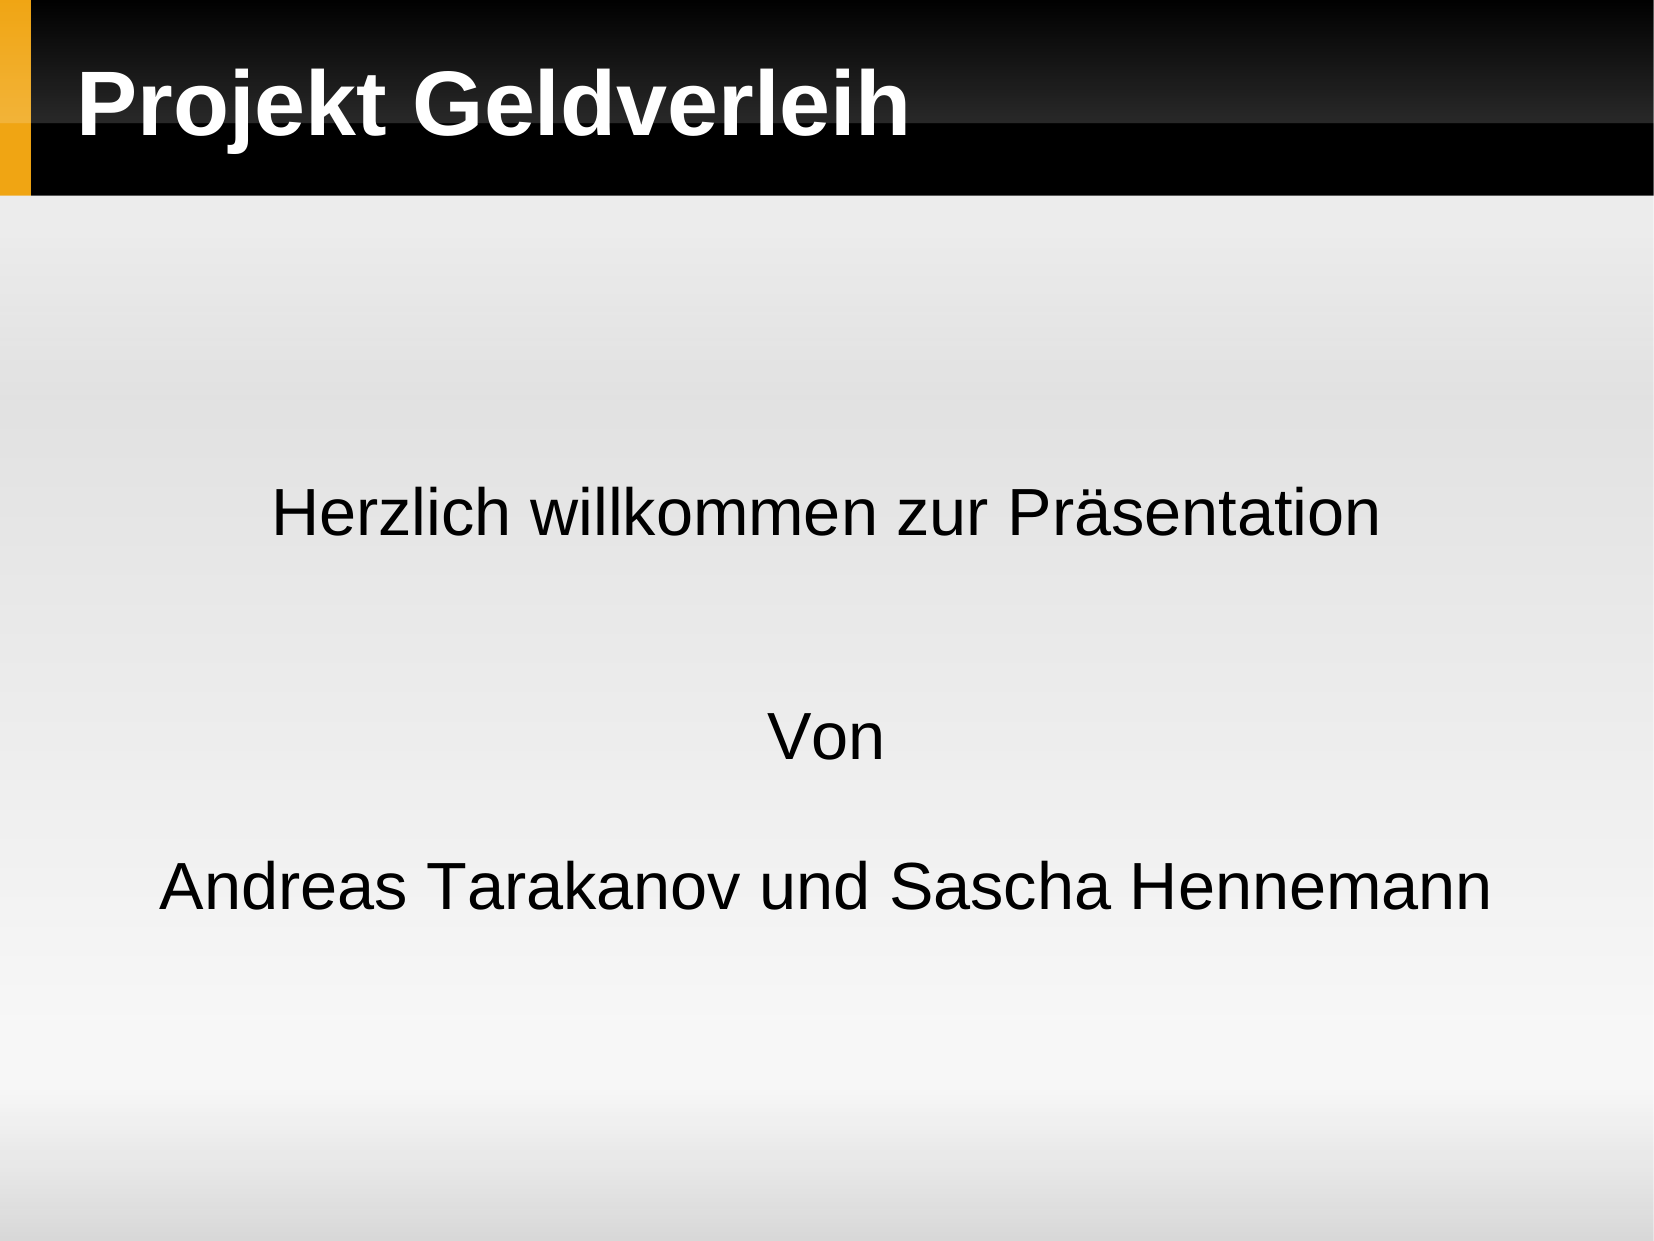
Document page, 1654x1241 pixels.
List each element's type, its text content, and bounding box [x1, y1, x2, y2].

subtitle Herzlich willkommen zur Präsentation Von Andreas Tarakanov und Sascha Hennemann [82, 290, 1571, 1109]
picture [0, 0, 1654, 1241]
title Projekt Geldverleih [76, 0, 1565, 208]
